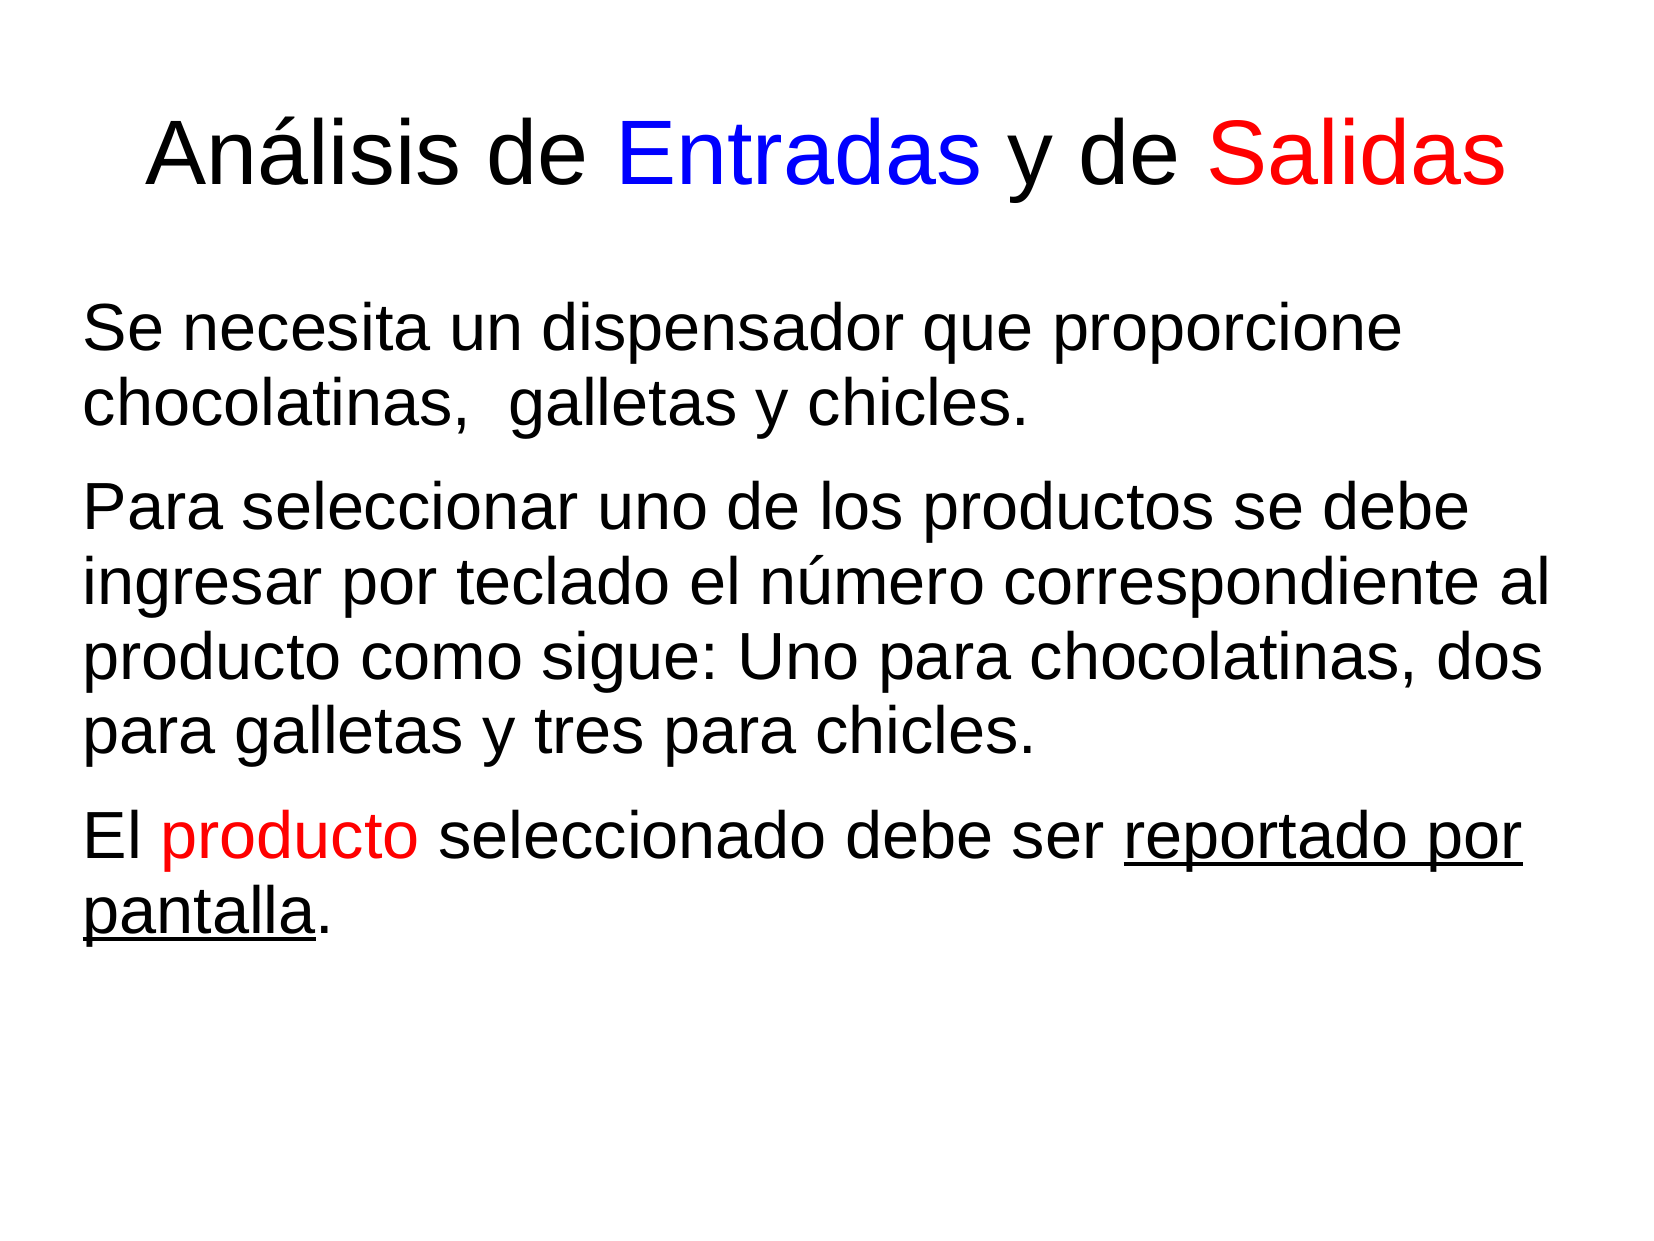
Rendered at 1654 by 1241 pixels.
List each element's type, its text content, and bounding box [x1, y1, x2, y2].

list Se necesita un dispensador que proporcione chocolatinas, galletas y chicles. Para seleccionar uno de los productos se debe ingresar por teclado el número correspondiente al producto como sigue: Uno para chocolatinas, dos para galletas y tres para chicles. El producto seleccionado debe ser reportado por pantalla. [82, 290, 1571, 1010]
title Análisis de Entradas y de Salidas [82, 49, 1571, 257]
